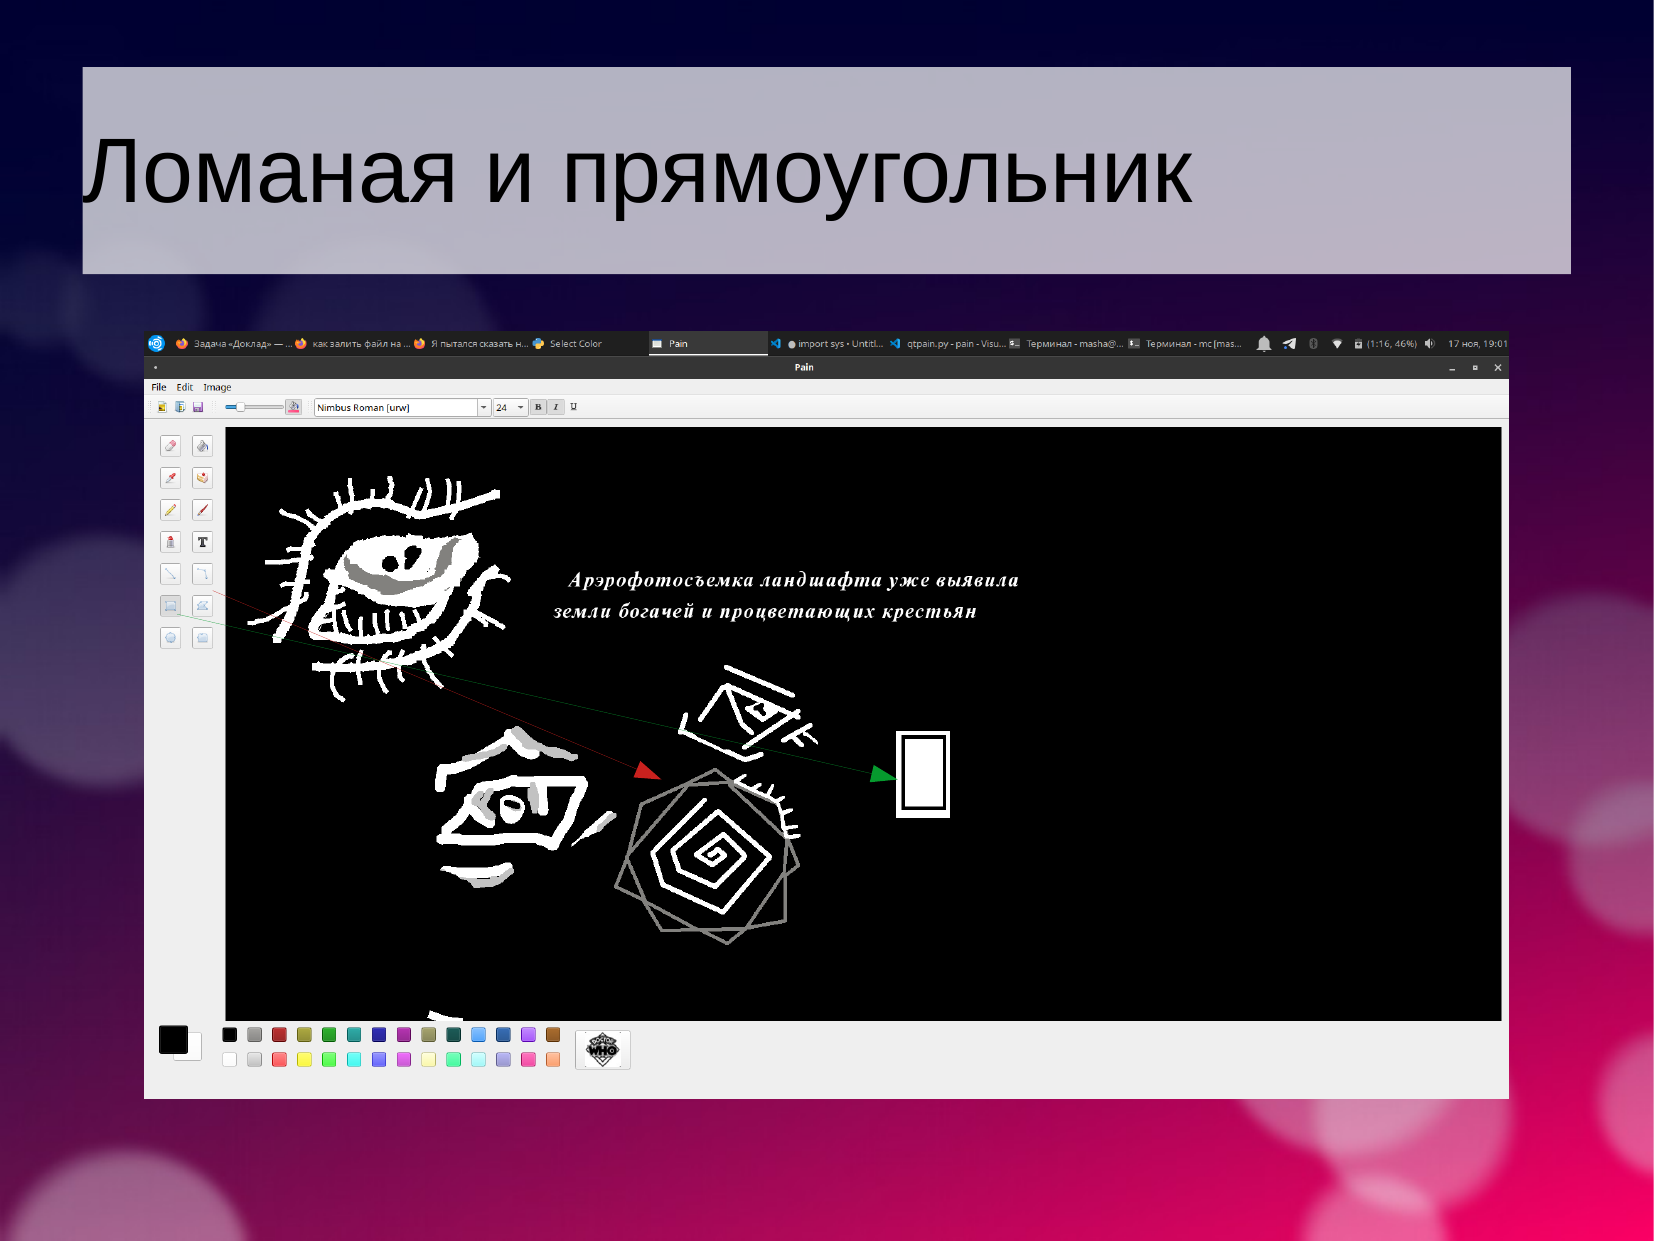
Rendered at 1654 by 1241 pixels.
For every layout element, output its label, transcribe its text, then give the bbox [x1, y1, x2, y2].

picture [0, 0, 1654, 1241]
title Ломаная и прямоугольник [82, 67, 1571, 275]
